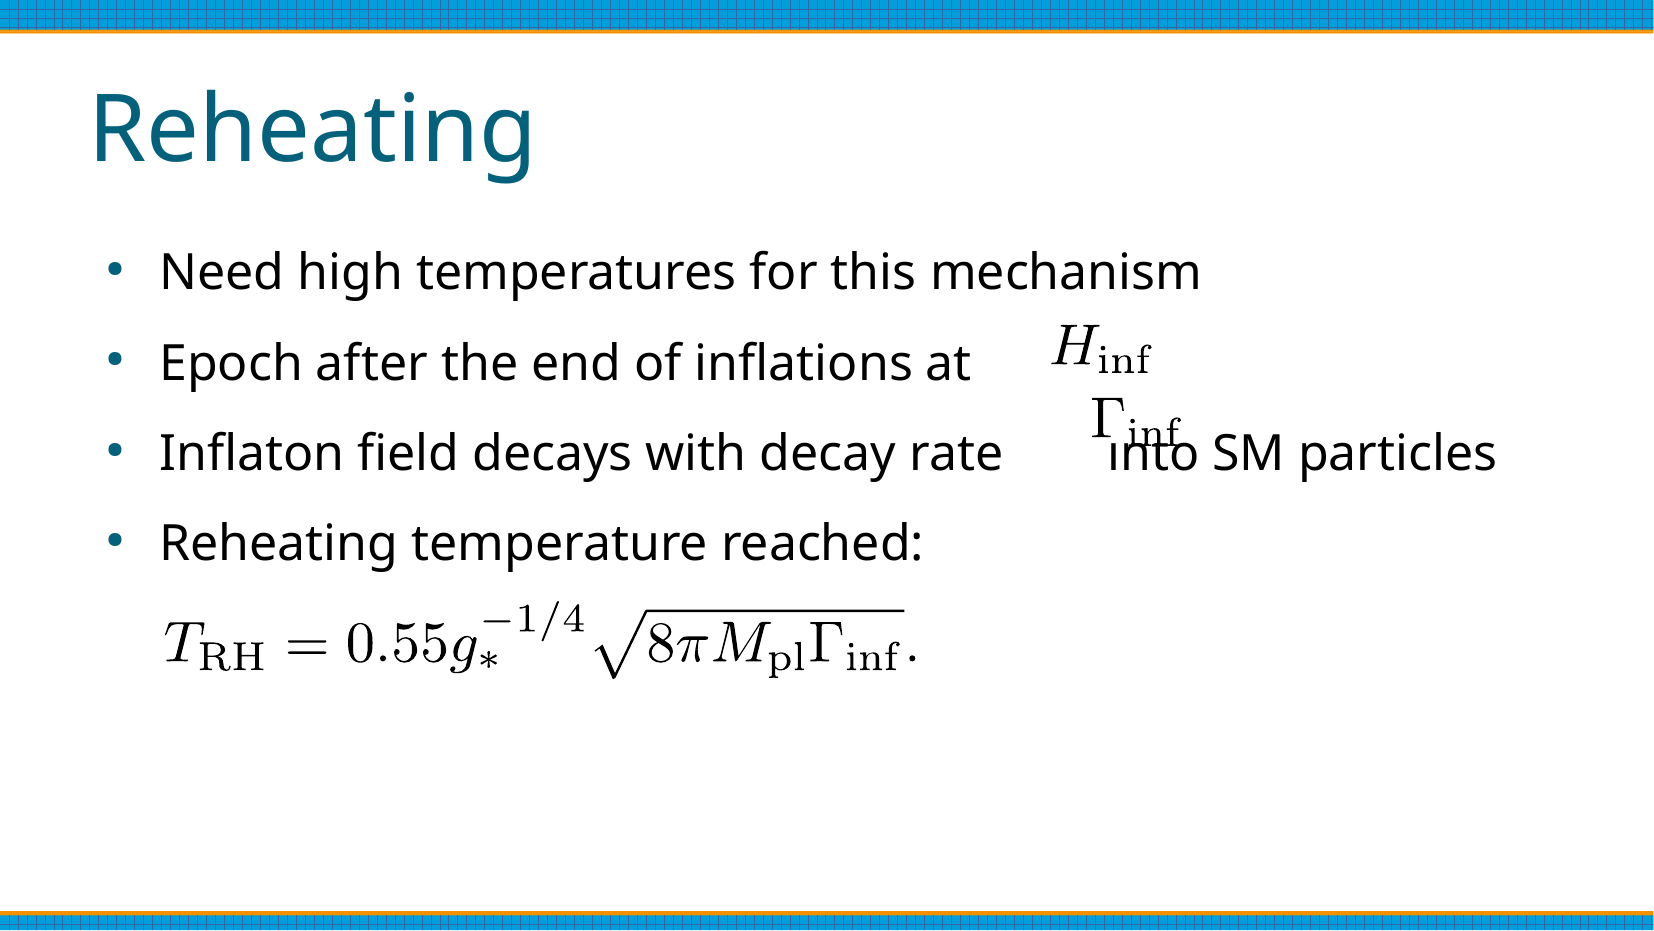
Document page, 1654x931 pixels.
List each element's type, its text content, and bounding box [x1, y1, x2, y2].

text_box [1092, 397, 1182, 446]
text_box [164, 601, 916, 680]
list Need high temperatures for this mechanism Epoch after the end of inflations at Inflaton field decays with decay rate into SM particles Reheating temperature reached: [88, 236, 1565, 901]
title Reheating [88, 44, 1565, 207]
text_box [1050, 324, 1152, 373]
